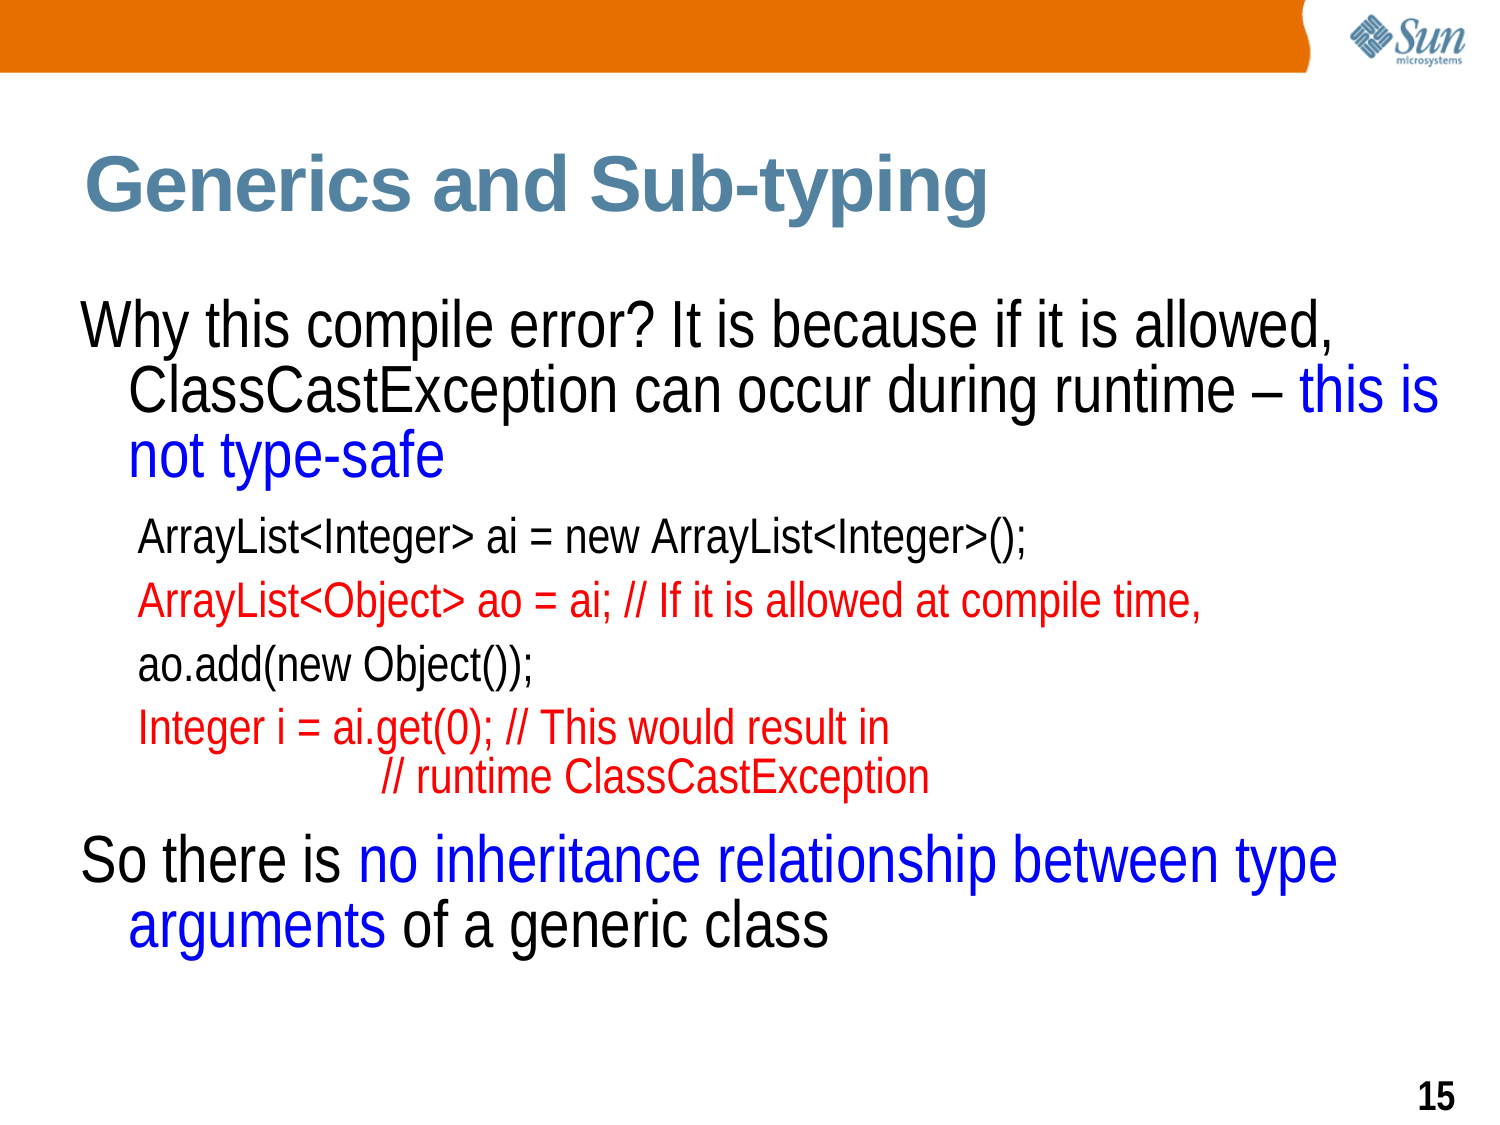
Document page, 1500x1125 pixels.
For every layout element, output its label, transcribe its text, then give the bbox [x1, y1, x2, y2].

list Why this compile error? It is because if it is allowed, ClassCastException can occur during runtime – this is not type-safe ArrayList<Integer> ai = new ArrayList<Integer>(); ArrayList<Object> ao = ai; // If it is allowed at compile time, ao.add(new Object()); Integer i = ai.get(0); // This would result in // runtime ClassCastException So there is no inheritance relationship between type arguments of a generic class [46, 287, 1456, 1075]
title Generics and Sub-typing [69, 86, 1371, 287]
picture [0, 0, 1500, 75]
